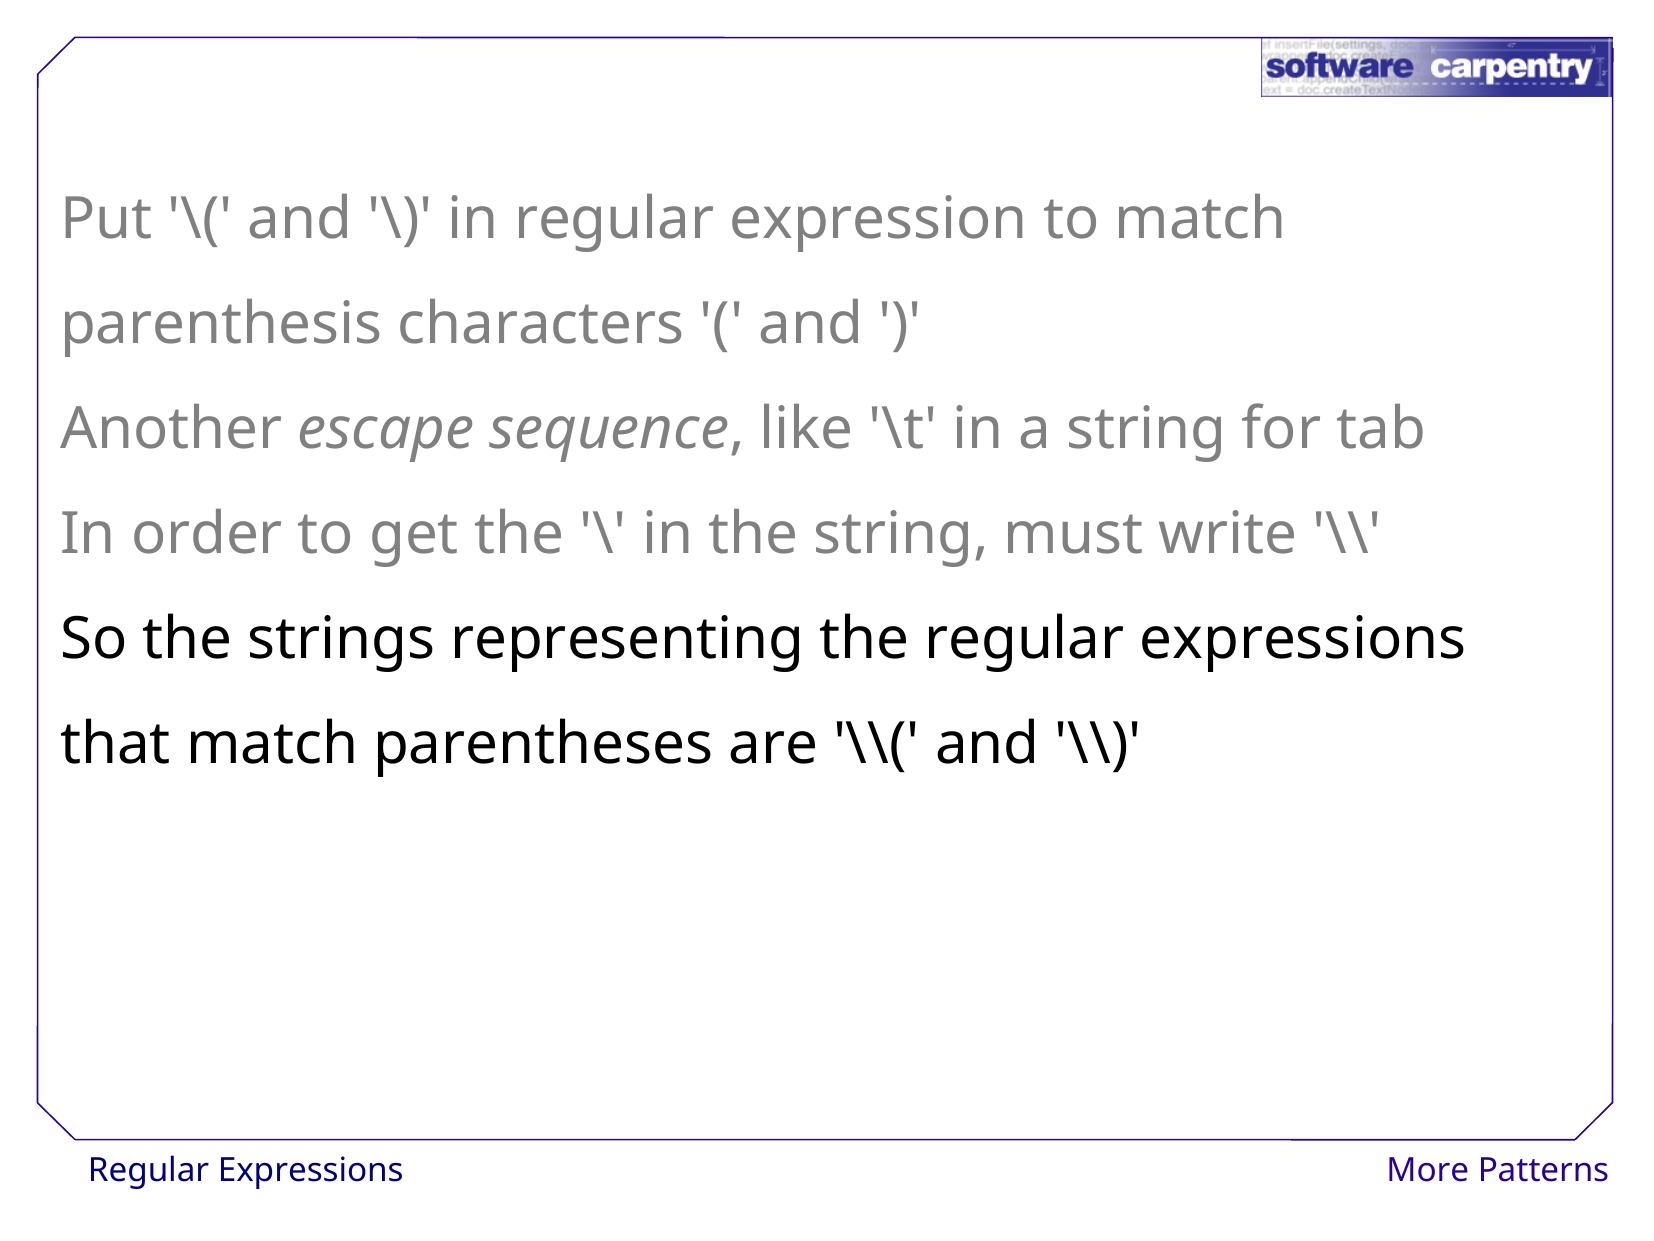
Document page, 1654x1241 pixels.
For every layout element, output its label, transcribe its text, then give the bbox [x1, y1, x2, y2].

text_box Put '\(' and '\)' in regular expression to match parenthesis characters '(' and ')' Another escape sequence, like '\t' in a string for tab In order to get the '\' in the string, must write '\\' So the strings representing the regular expressions that match parentheses are '\\(' and '\\)' [45, 137, 1632, 784]
picture [1261, 39, 1613, 97]
